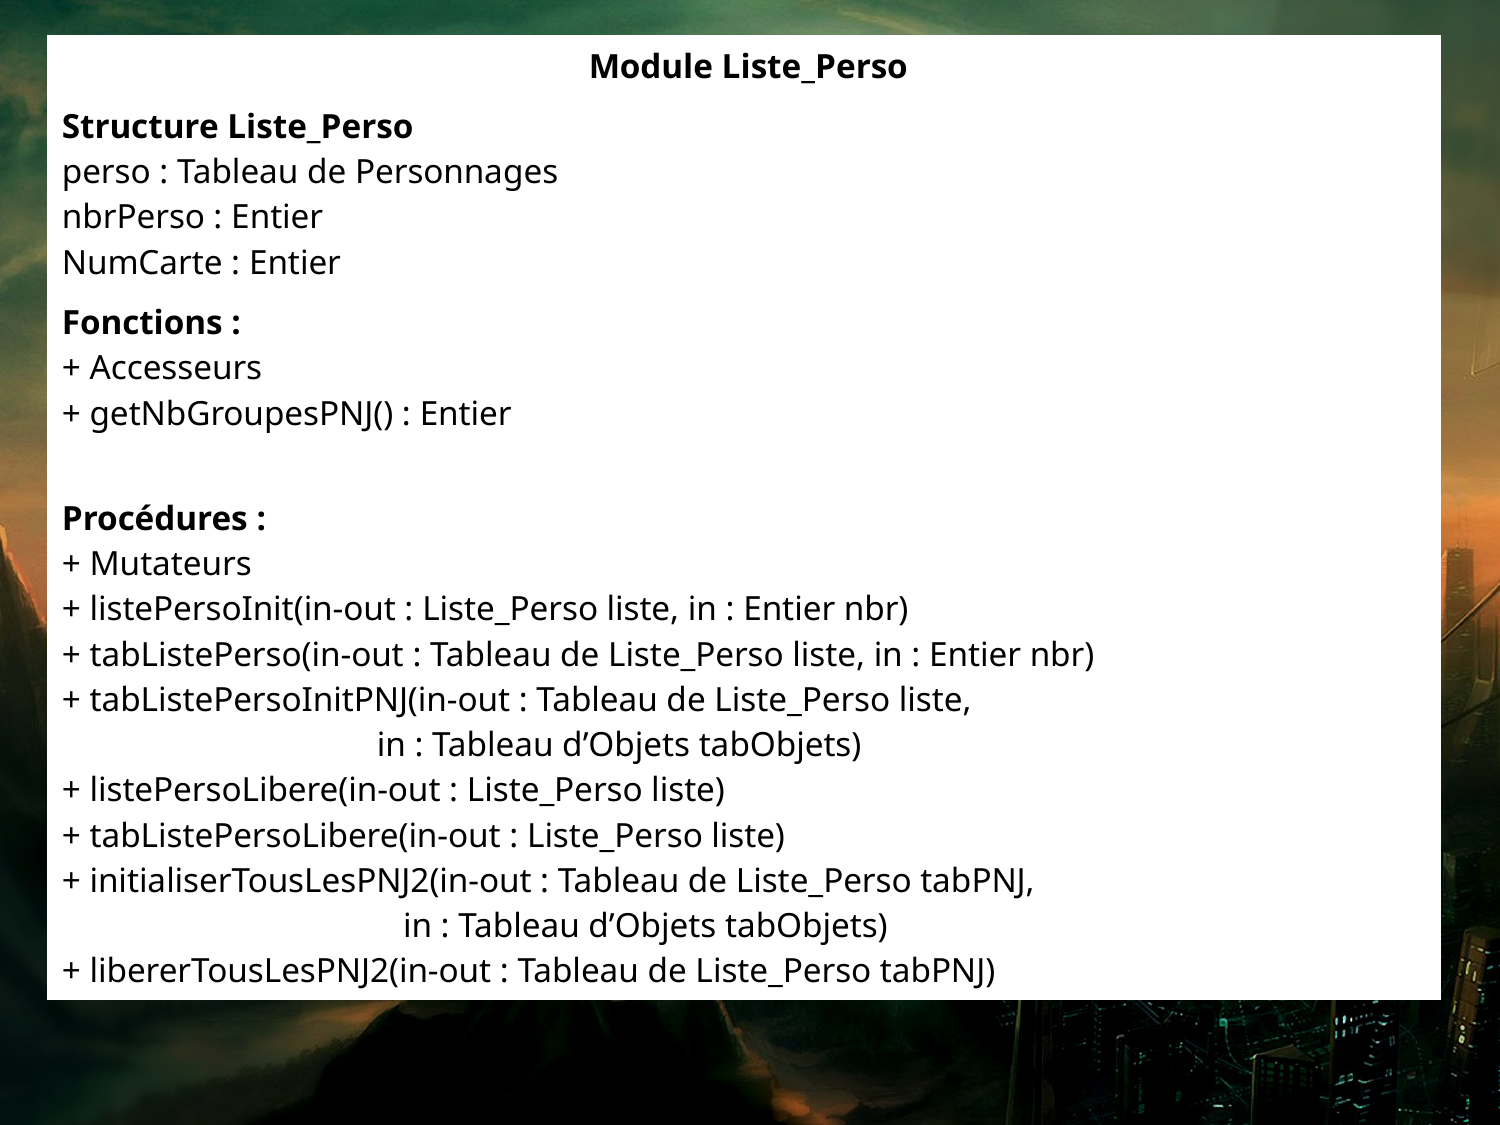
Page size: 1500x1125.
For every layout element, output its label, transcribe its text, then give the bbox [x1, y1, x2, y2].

table_cell Procédures : + Mutateurs + listePersoInit(in-out : Liste_Perso liste, in : Entier nbr) + tabListePerso(in-out : Tableau de Liste_Perso liste, in : Entier nbr) + tabListePersoInitPNJ(in-out : Tableau de Liste_Perso liste, in : Tableau d’Objets tabObjets) + listePersoLibere(in-out : Liste_Perso liste) + tabListePersoLibere(in-out : Liste_Perso liste) + initialiserTousLesPNJ2(in-out : Tableau de Liste_Perso tabPNJ, in : Tableau d’Objets tabObjets) + libererTousLesPNJ2(in-out : Tableau de Liste_Perso tabPNJ) [47, 487, 1441, 1000]
table_cell Fonctions : + Accesseurs + getNbGroupesPNJ() : Entier [47, 291, 1441, 487]
table_header Module Liste_Perso [47, 35, 1441, 95]
picture [0, 0, 1500, 1125]
table_cell Structure Liste_Perso perso : Tableau de Personnages nbrPerso : Entier NumCarte : Entier [47, 95, 1441, 291]
